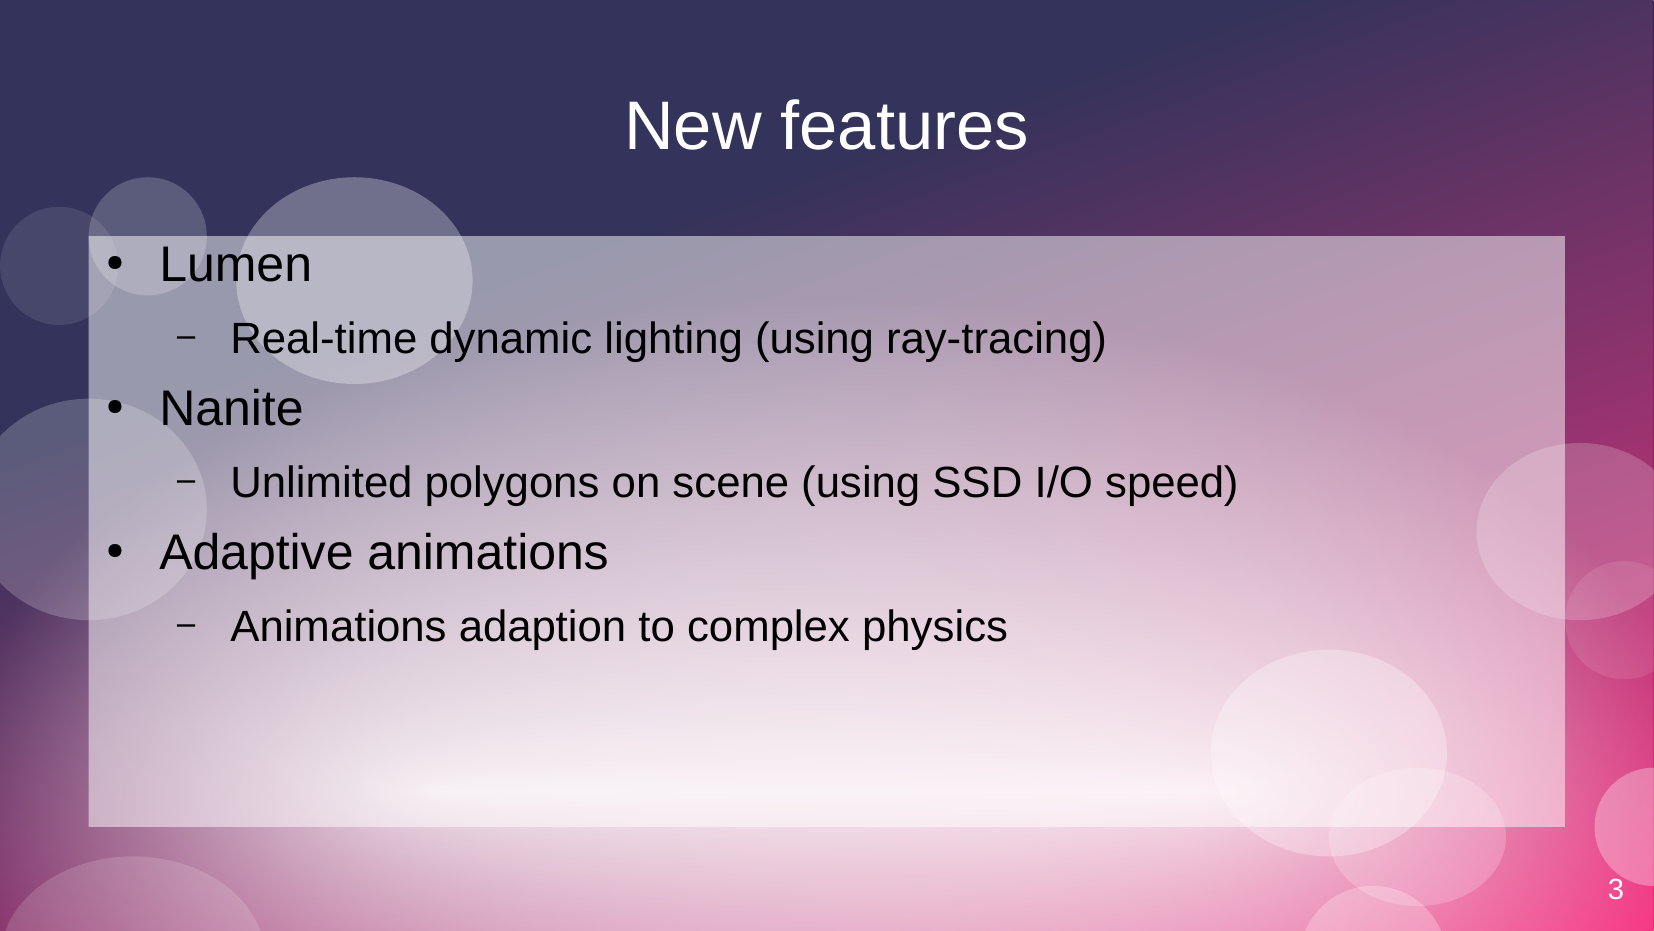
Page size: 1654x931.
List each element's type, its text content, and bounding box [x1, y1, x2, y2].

list Lumen Real-time dynamic lighting (using ray-tracing) Nanite Unlimited polygons on scene (using SSD I/O speed) Adaptive animations Animations adaption to complex physics [88, 236, 1565, 827]
title New features [88, 44, 1565, 207]
